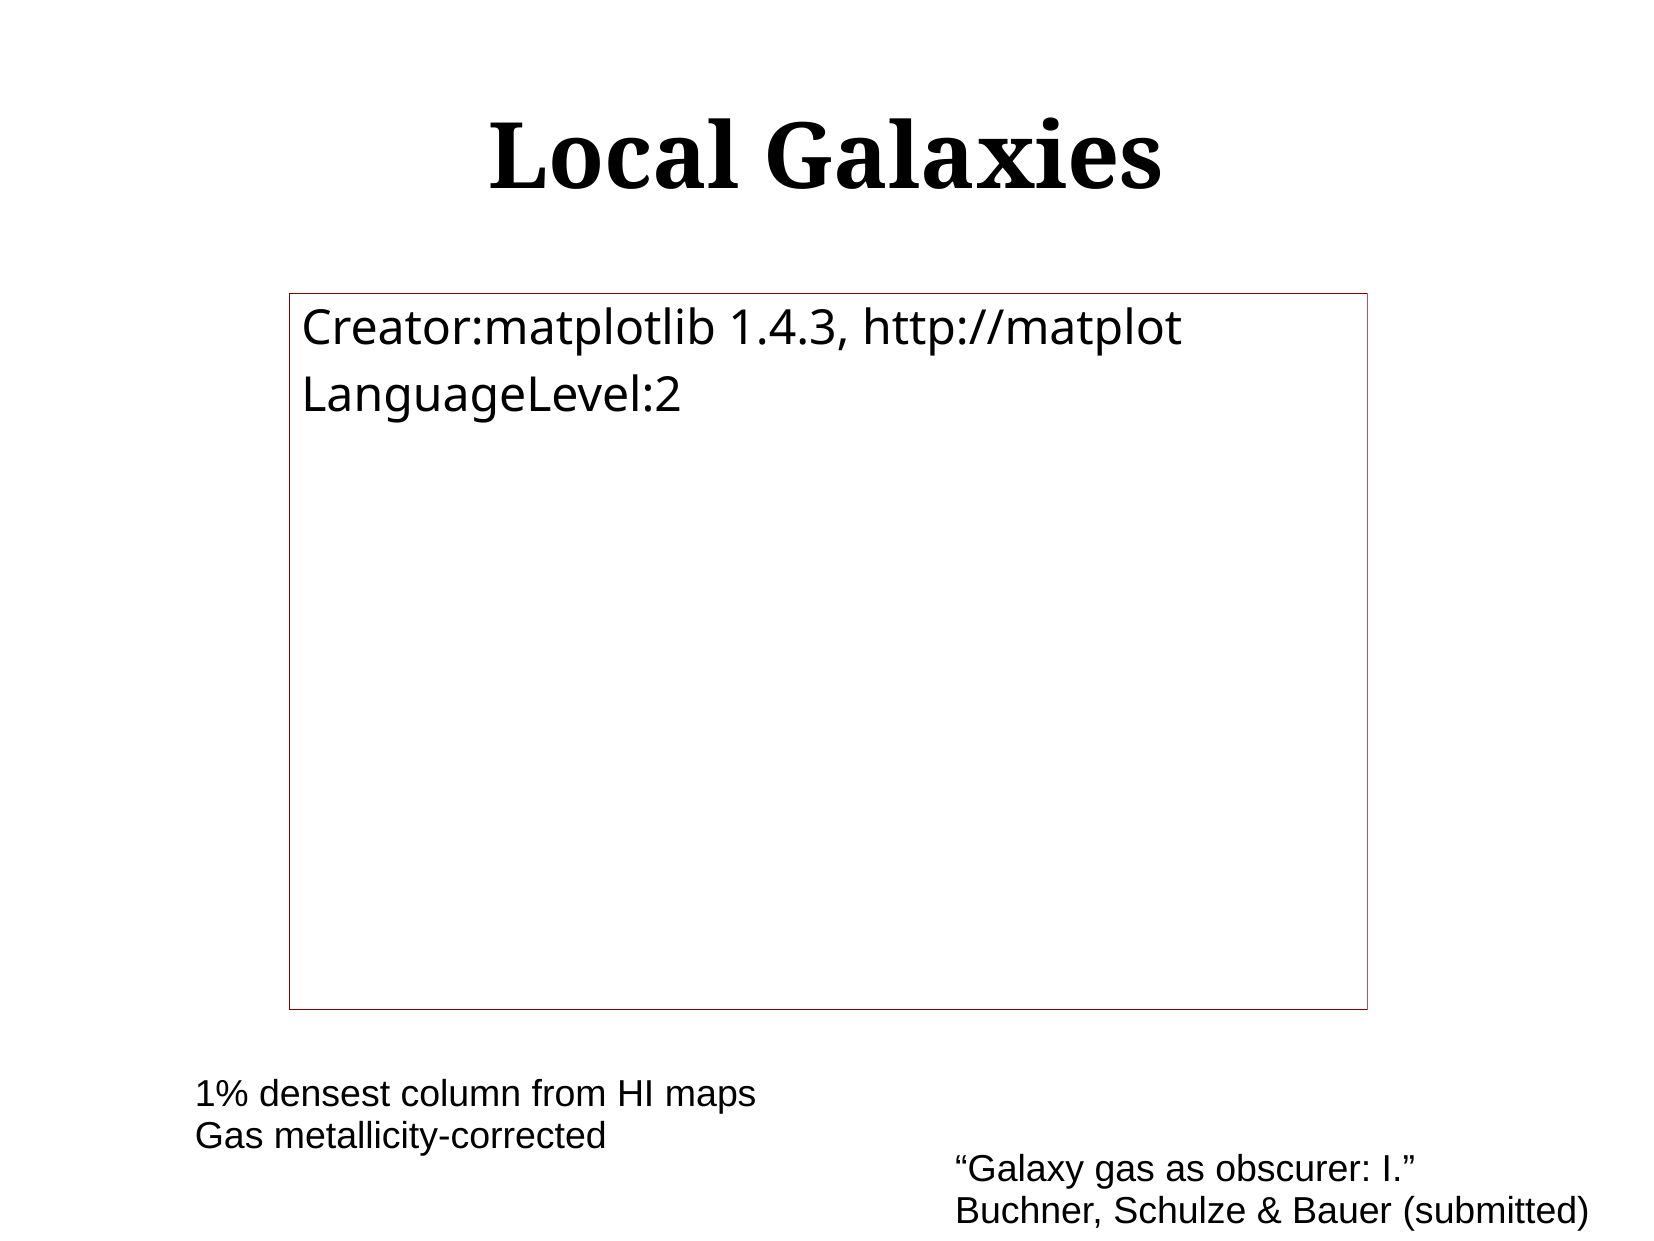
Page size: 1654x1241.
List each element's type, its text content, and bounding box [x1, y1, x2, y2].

picture [285, 290, 1368, 1010]
text_box 1% densest column from HI maps Gas metallicity-corrected [180, 1065, 1171, 1171]
title Local Galaxies [82, 49, 1571, 257]
text_box “Galaxy gas as obscurer: I.” Buchner, Schulze & Bauer (submitted) [940, 1140, 1646, 1239]
